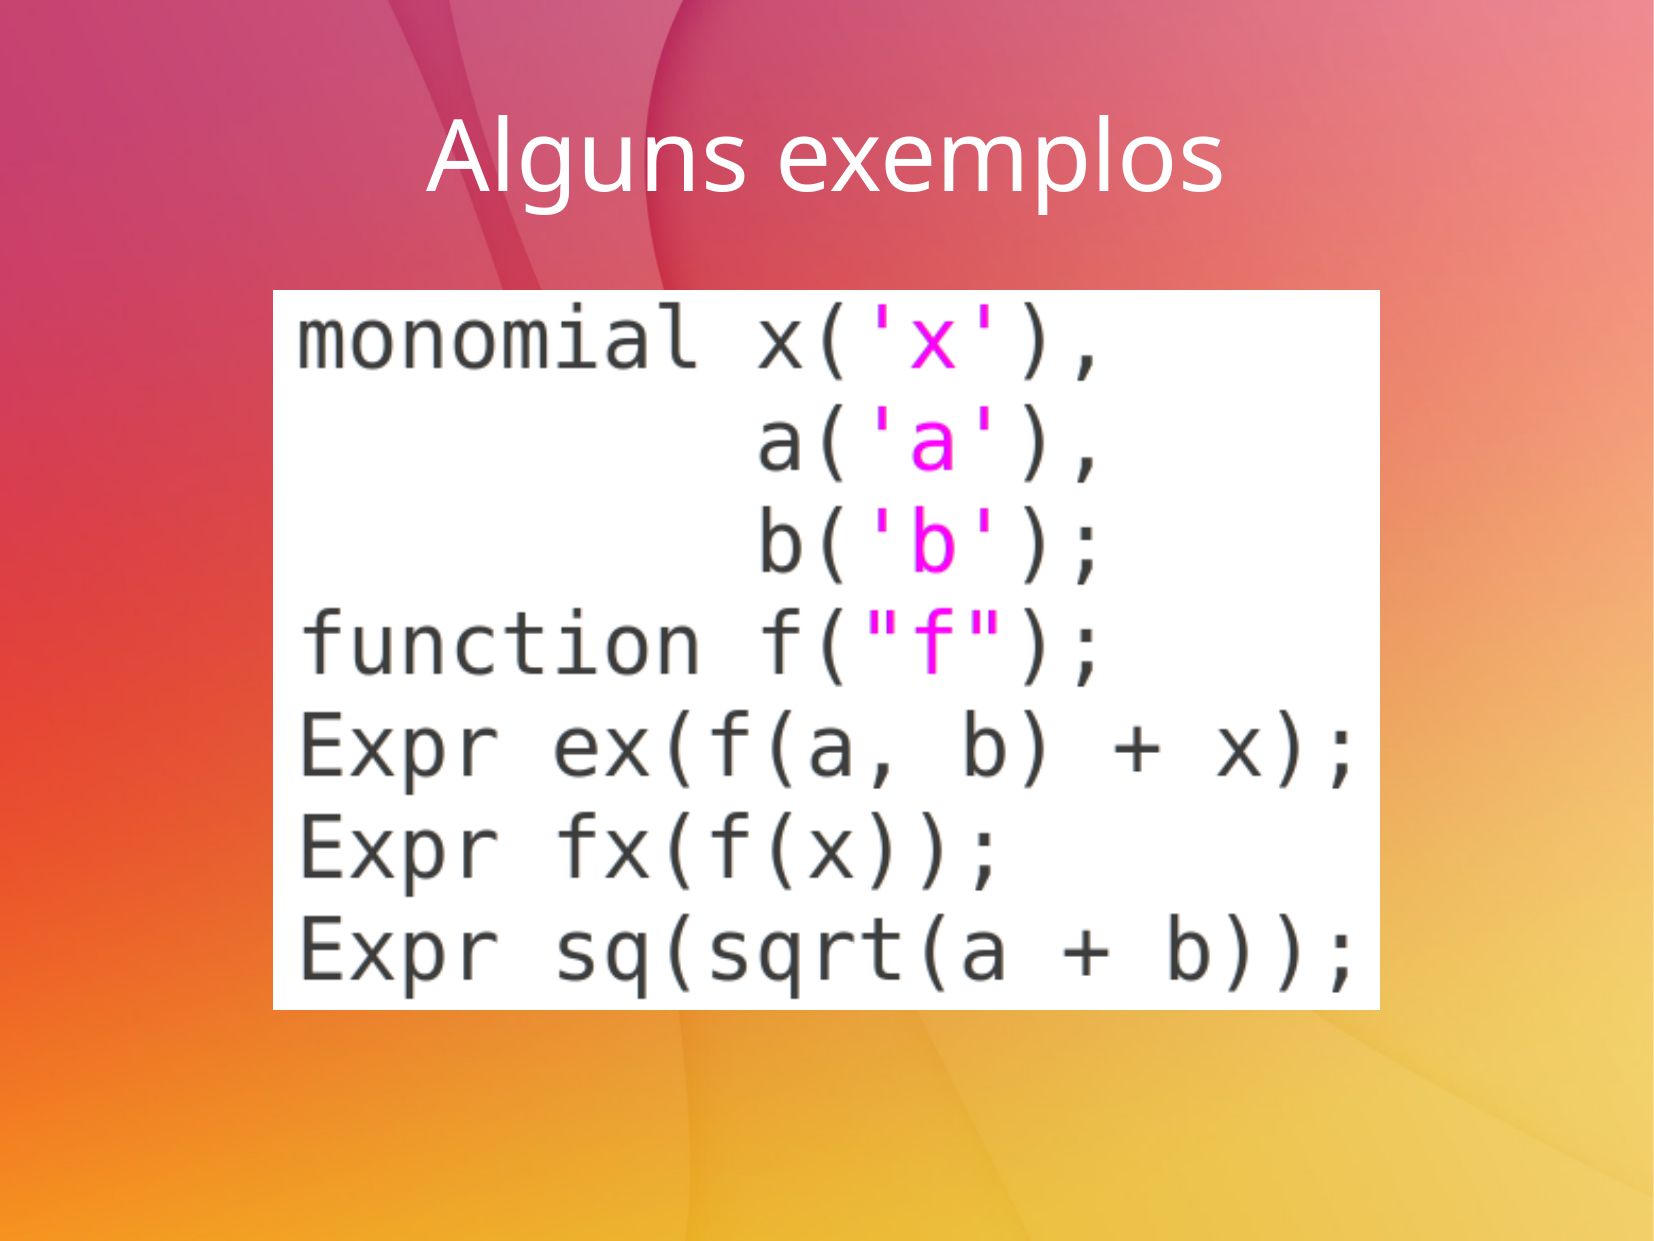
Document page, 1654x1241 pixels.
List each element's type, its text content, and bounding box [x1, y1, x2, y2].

title Alguns exemplos [82, 49, 1571, 257]
picture [0, 0, 1654, 1241]
